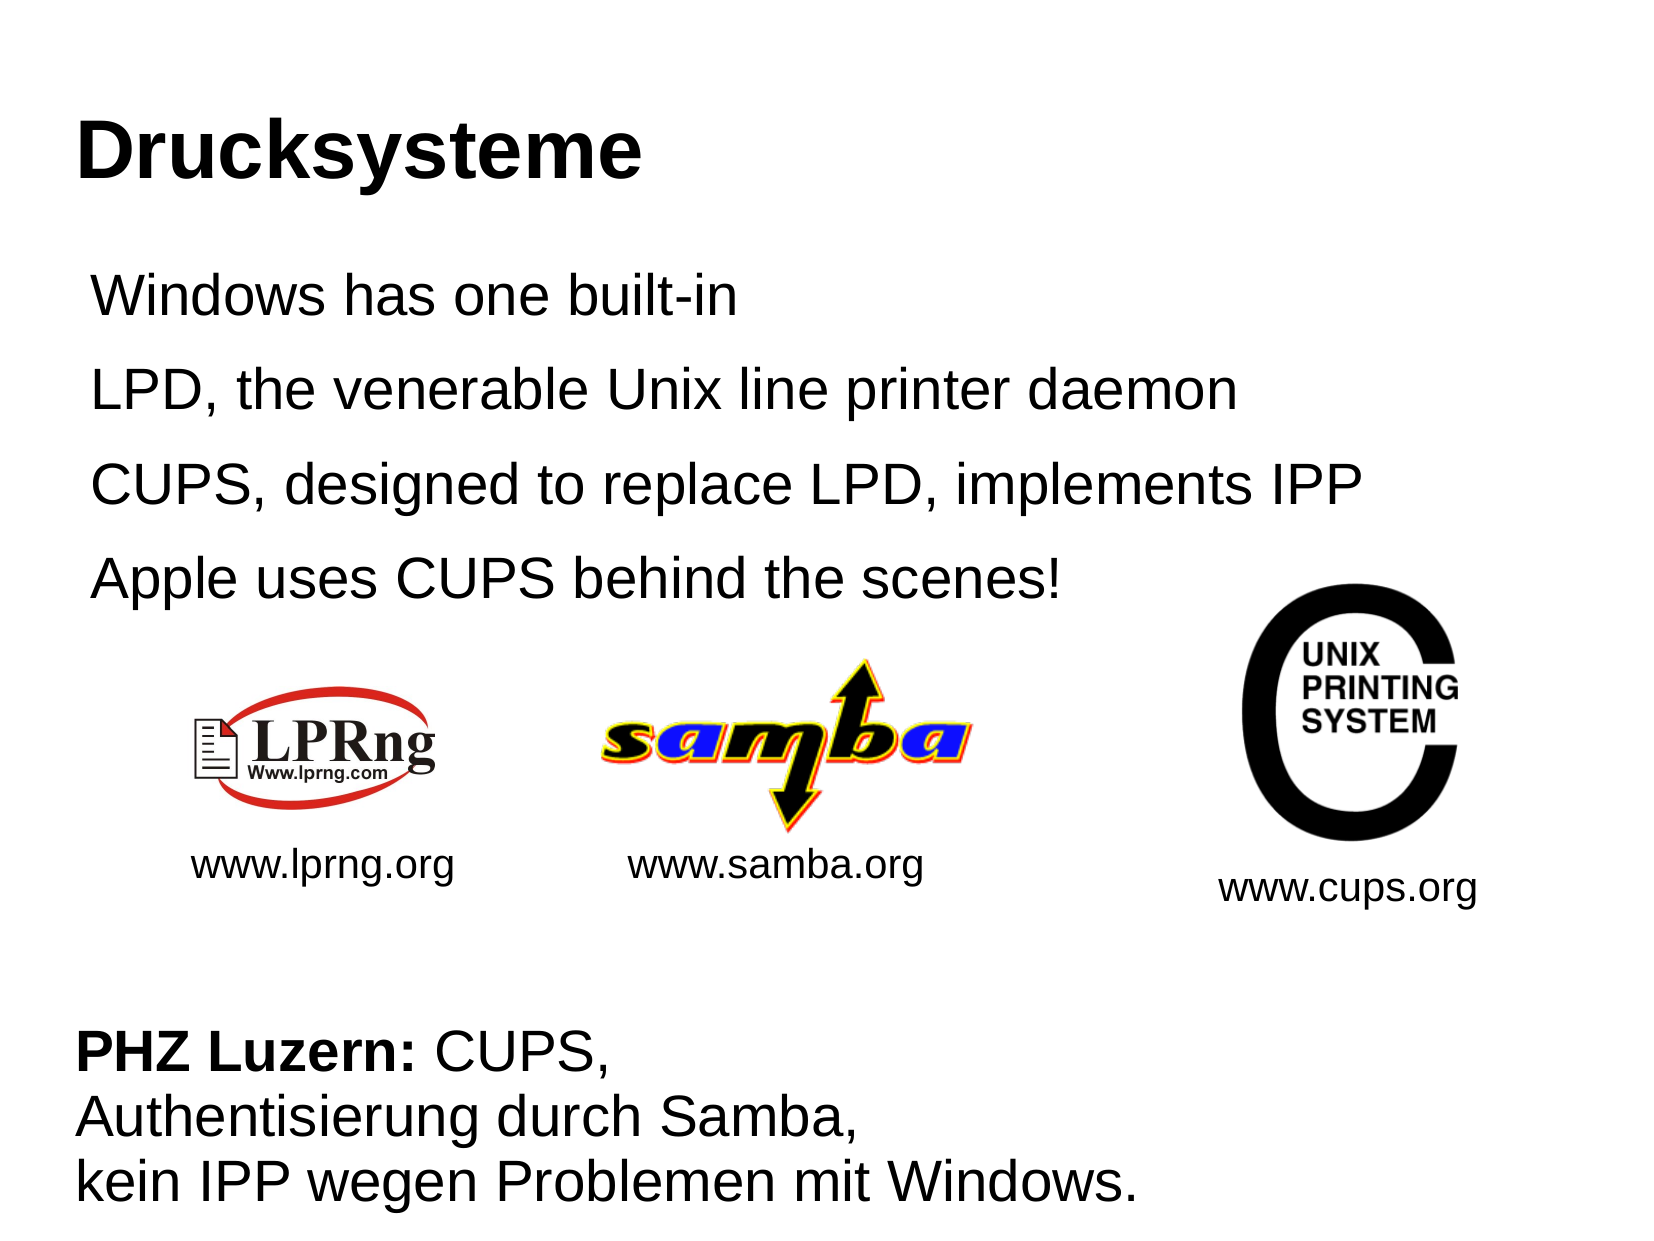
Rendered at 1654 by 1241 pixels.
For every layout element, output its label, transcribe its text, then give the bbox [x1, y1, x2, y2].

title Drucksysteme [75, 37, 1576, 262]
picture [187, 686, 435, 810]
text_box www.cups.org [1203, 856, 1493, 918]
picture [600, 658, 975, 837]
text_box www.samba.org [612, 832, 939, 895]
text_box www.lprng.org [175, 832, 470, 895]
picture [1237, 580, 1463, 845]
list Windows has one built-in LPD, the venerable Unix line printer daemon CUPS, designed to replace LPD, implements IPP Apple uses CUPS behind the scenes! PHZ Luzern: CUPS, Authentisierung durch Samba, kein IPP wegen Problemen mit Windows. [75, 262, 1576, 1214]
